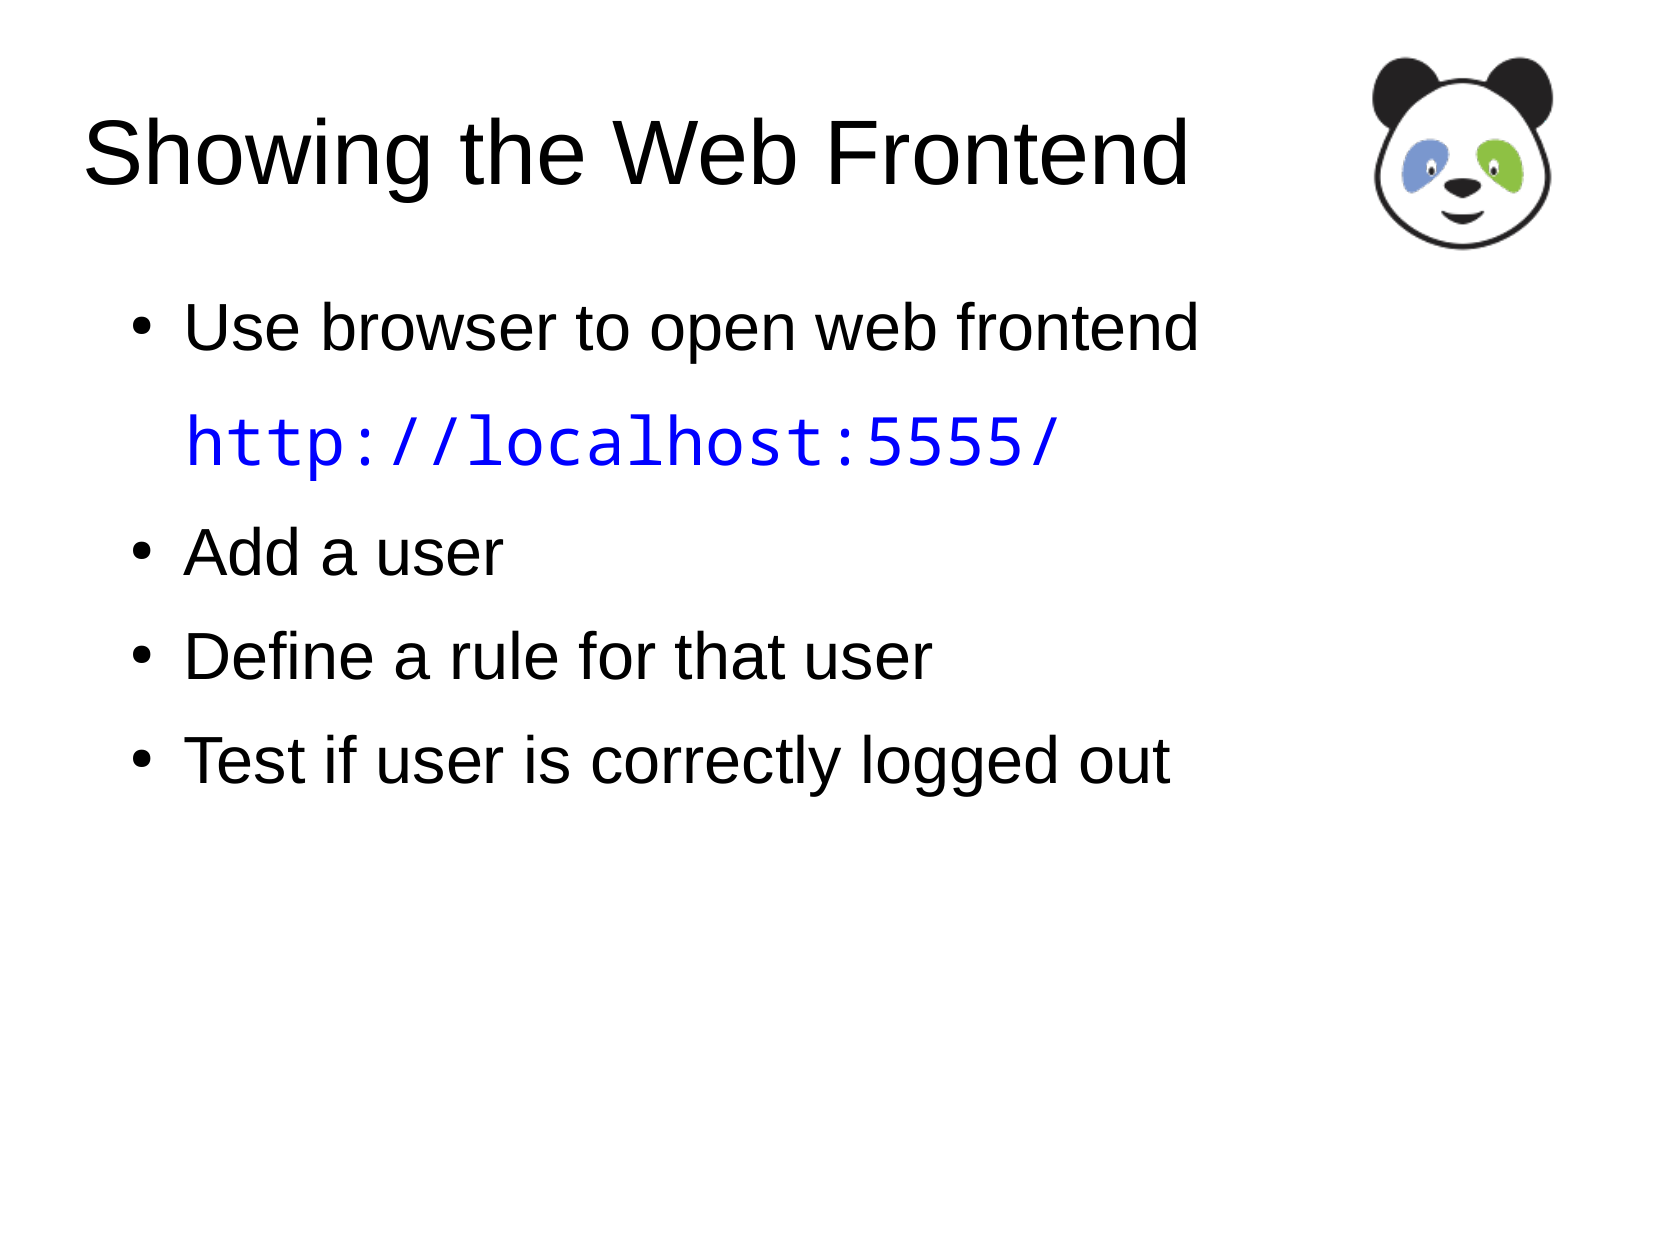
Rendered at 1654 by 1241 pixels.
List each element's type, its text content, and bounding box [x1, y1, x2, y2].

list Use browser to open web frontend http://localhost:5555/ Add a user Define a rule for that user Test if user is correctly logged out [82, 290, 1571, 1010]
title Showing the Web Frontend [82, 49, 1571, 257]
